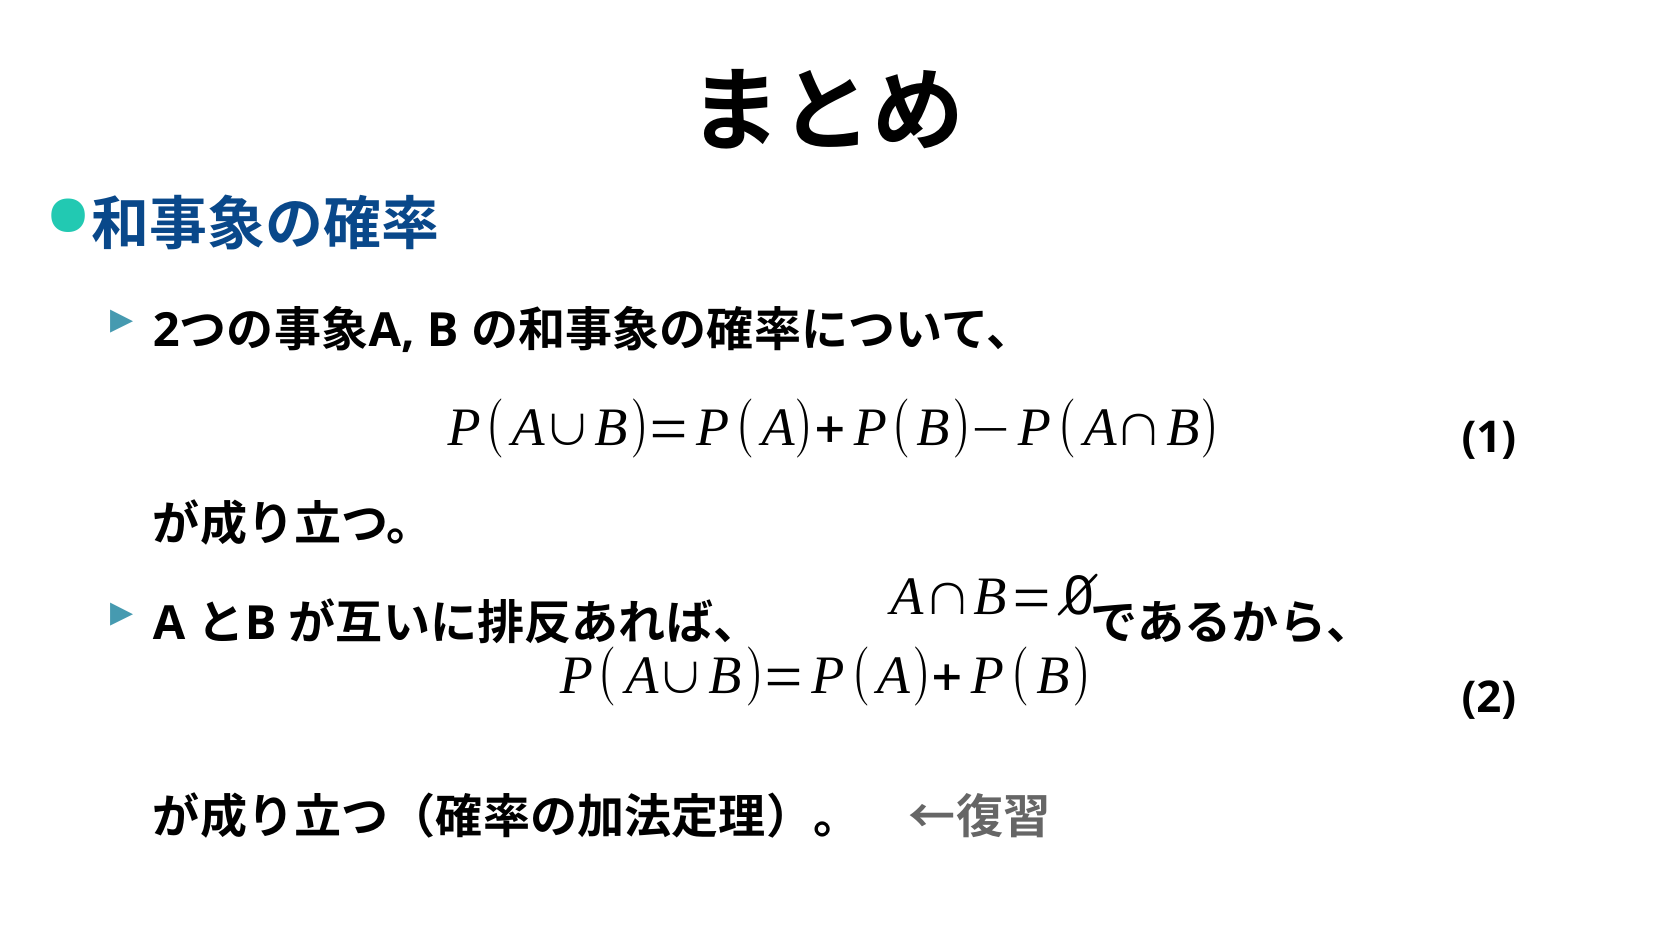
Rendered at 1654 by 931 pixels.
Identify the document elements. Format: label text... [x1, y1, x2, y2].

chart [555, 643, 1092, 709]
text_box (2) [1446, 649, 1595, 727]
text_box (1) [1446, 389, 1595, 467]
chart [442, 395, 1220, 462]
title まとめ [29, 29, 1625, 177]
list 和事象の確率 2つの事象A, B の和事象の確率について、 が成り立つ。 A とB が互いに排反あれば、 であるから、 が成り立つ（確率の加法定理）。 ←復習 [29, 177, 1625, 848]
chart [885, 565, 1103, 626]
